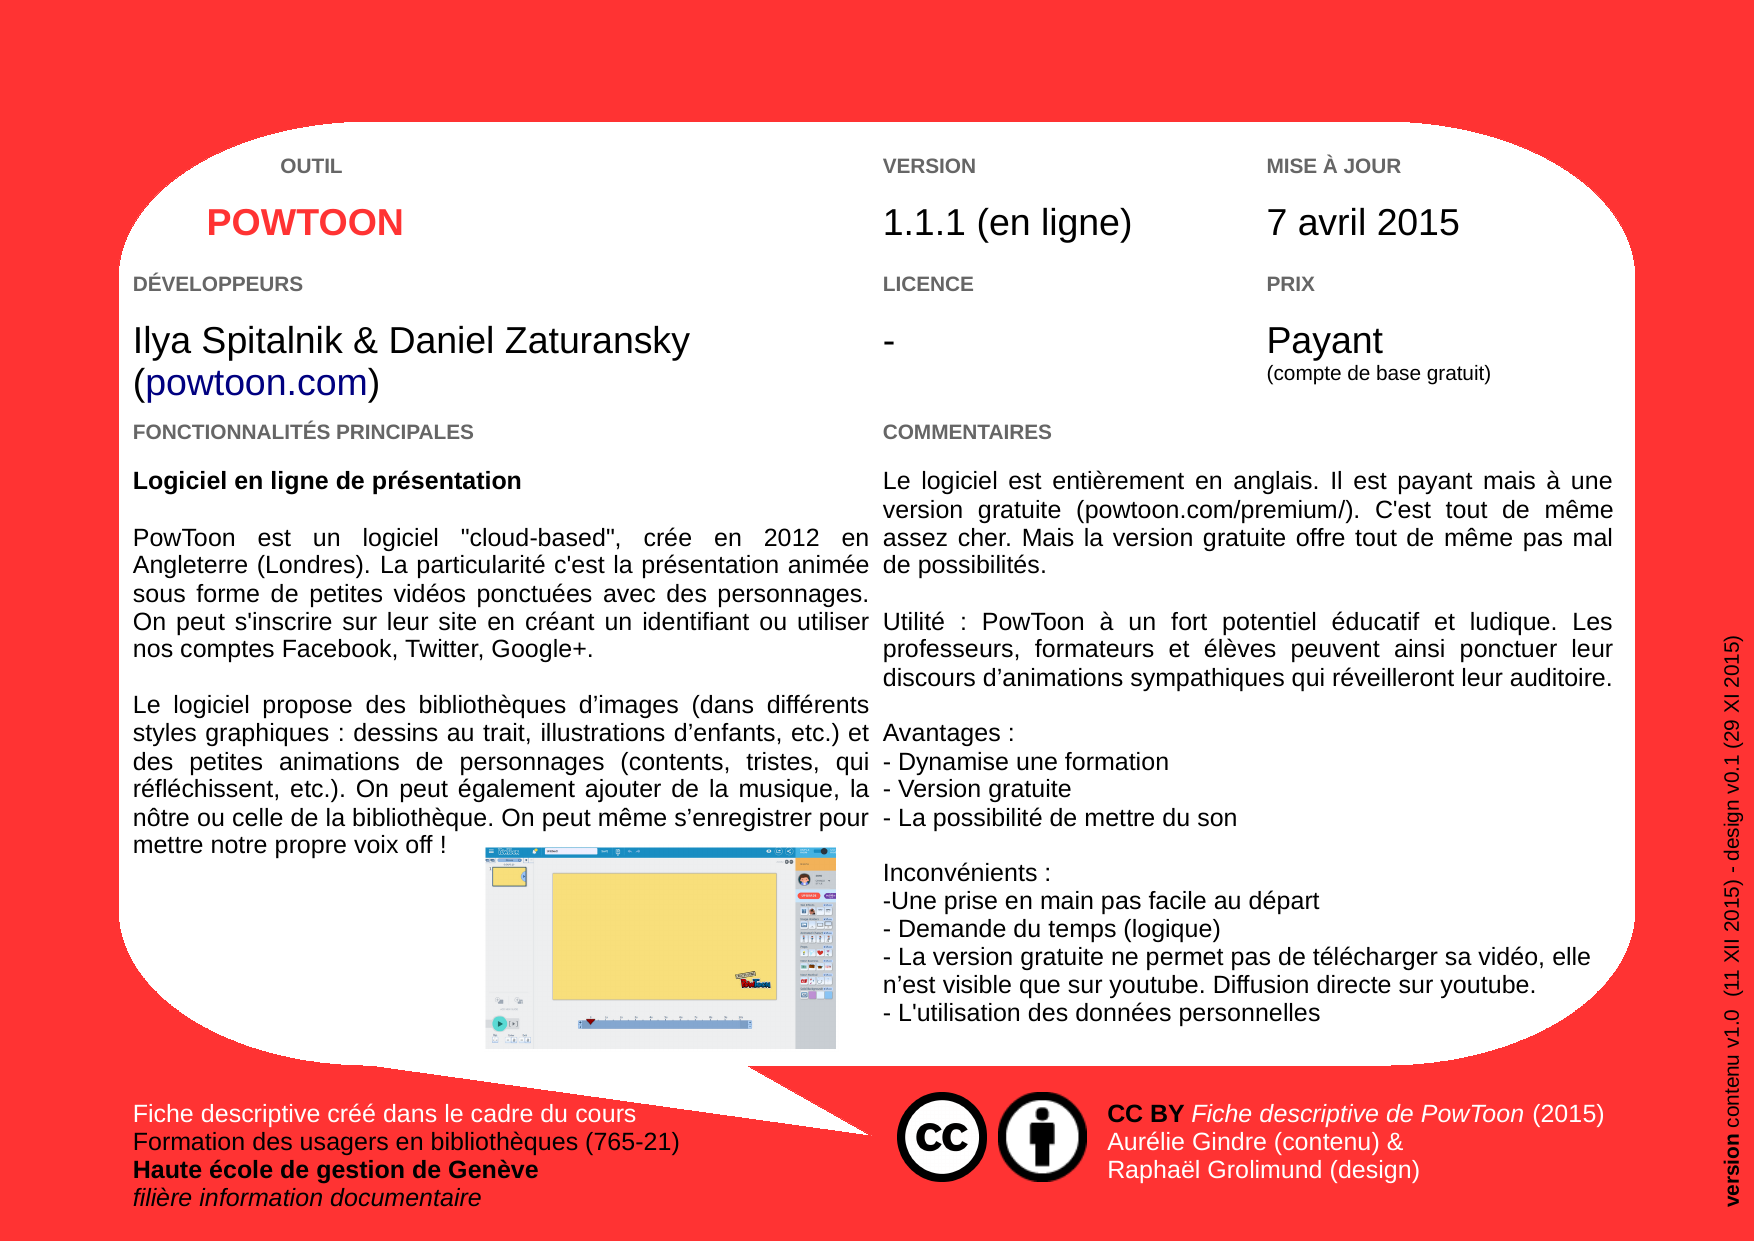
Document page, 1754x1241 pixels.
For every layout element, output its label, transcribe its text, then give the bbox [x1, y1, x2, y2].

text_box PRIX Payant (compte de base gratuit) [1251, 265, 1636, 393]
text_box VERSION 1.1.1 (en ligne) [868, 147, 1252, 265]
text_box [0, 0, 1754, 1241]
text_box version contenu v1.0 (11 XII 2015) - design v0.1 (29 XI 2015) [1712, 496, 1754, 1223]
text_box LICENCE - [868, 265, 1252, 397]
text_box OUTIL POWTOON [118, 147, 868, 251]
text_box CC BY Fiche descriptive de PowToon (2015) Aurélie Gindre (contenu) & Raphaël Grolimund (design) [1092, 1092, 1678, 1193]
text_box Fiche descriptive créé dans le cadre du cours Formation des usagers en bibliothèques (765-21) Haute école de gestion de Genève filière information documentaire [118, 1092, 869, 1240]
text_box DÉVELOPPEURS Ilya Spitalnik & Daniel Zaturansky (powtoon.com) [118, 265, 869, 412]
text_box FONCTIONNALITÉS PRINCIPALES Logiciel en ligne de présentation PowToon est un logiciel "cloud-based", crée en 2012 en Angleterre (Londres). La particularité c'est la présentation animée sous forme de petites vidéos ponctuées avec des personnages. On peut s'inscrire sur leur site en créant un identifiant ou utiliser nos comptes Facebook, Twitter, Google+. Le logiciel propose des bibliothèques d’images (dans différents styles graphiques : dessins au trait, illustrations d’enfants, etc.) et des petites animations de personnages (contents, tristes, qui réfléchissent, etc.). On peut également ajouter de la musique, la nôtre ou celle de la bibliothèque. On peut même s’enregistrer pour mettre notre propre voix off ! [118, 413, 886, 1004]
picture [484, 844, 839, 1052]
text_box COMMENTAIRES Le logiciel est entièrement en anglais. Il est payant mais à une version gratuite (powtoon.com/premium/). C'est tout de même assez cher. Mais la version gratuite offre tout de même pas mal de possibilités. Utilité : PowToon à un fort potentiel éducatif et ludique. Les professeurs, formateurs et élèves peuvent ainsi ponctuer leur discours d’animations sympathiques qui réveilleront leur auditoire. Avantages : - Dynamise une formation - Version gratuite - La possibilité de mettre du son Inconvénients : -Une prise en main pas facile au départ - Demande du temps (logique) - La version gratuite ne permet pas de télécharger sa vidéo, elle n’est visible que sur youtube. Diffusion directe sur youtube. - L'utilisation des données personnelles [868, 413, 1636, 1058]
picture [998, 1092, 1087, 1182]
text_box MISE À JOUR 7 avril 2015 [1251, 147, 1636, 251]
picture [897, 1092, 987, 1182]
